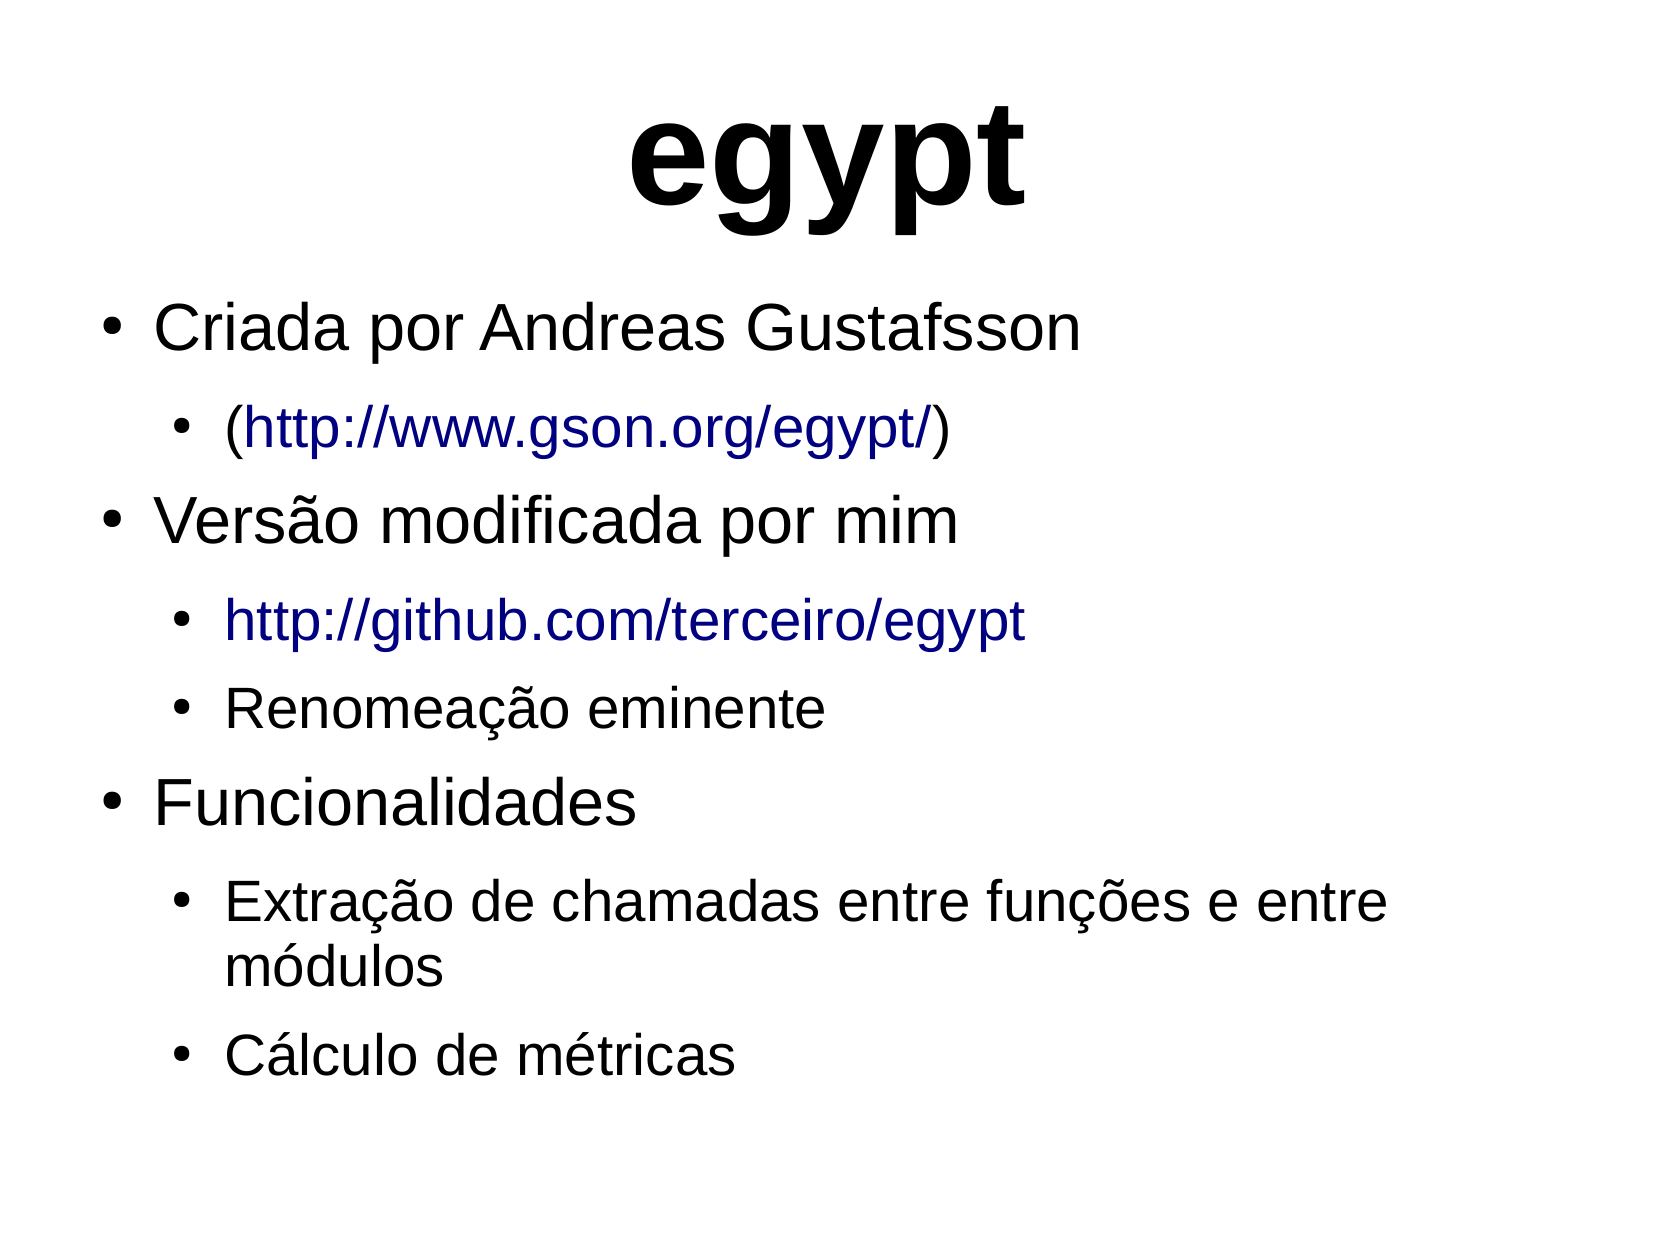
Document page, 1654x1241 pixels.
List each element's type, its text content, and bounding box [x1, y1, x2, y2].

title egypt [82, 49, 1571, 257]
list Criada por Andreas Gustafsson (http://www.gson.org/egypt/) Versão modificada por mim http://github.com/terceiro/egypt Renomeação eminente Funcionalidades Extração de chamadas entre funções e entre módulos Cálculo de métricas [82, 290, 1571, 1109]
